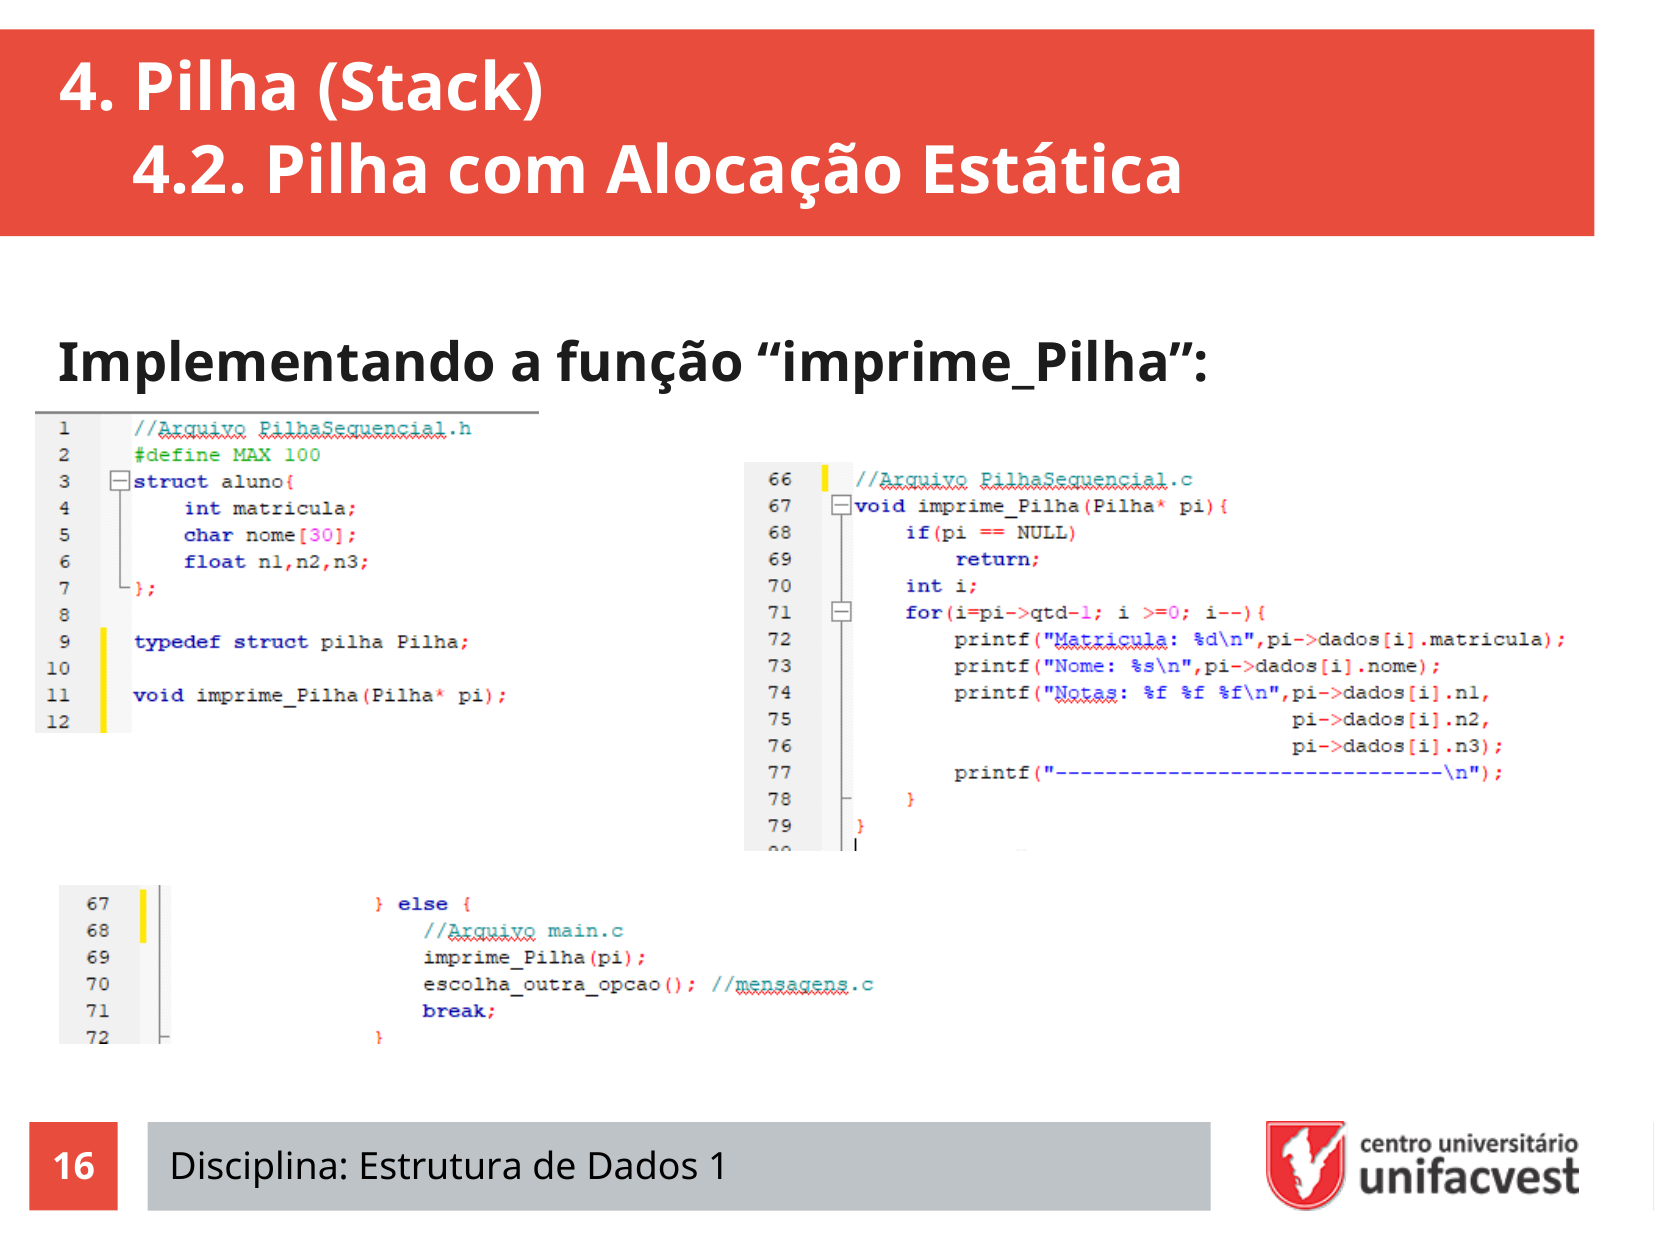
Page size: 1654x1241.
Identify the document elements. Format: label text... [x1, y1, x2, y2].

text_box [1238, 1120, 1654, 1212]
list Implementando a função “imprime_Pilha”: [59, 324, 1566, 1093]
picture [59, 885, 941, 1044]
title 4. Pilha (Stack) 4.2. Pilha com Alocação Estática [59, 59, 1595, 207]
picture [1266, 1121, 1579, 1211]
picture [35, 411, 539, 733]
picture [744, 462, 1576, 851]
text_box Disciplina: Estrutura de Dados 1 [154, 1132, 1205, 1196]
